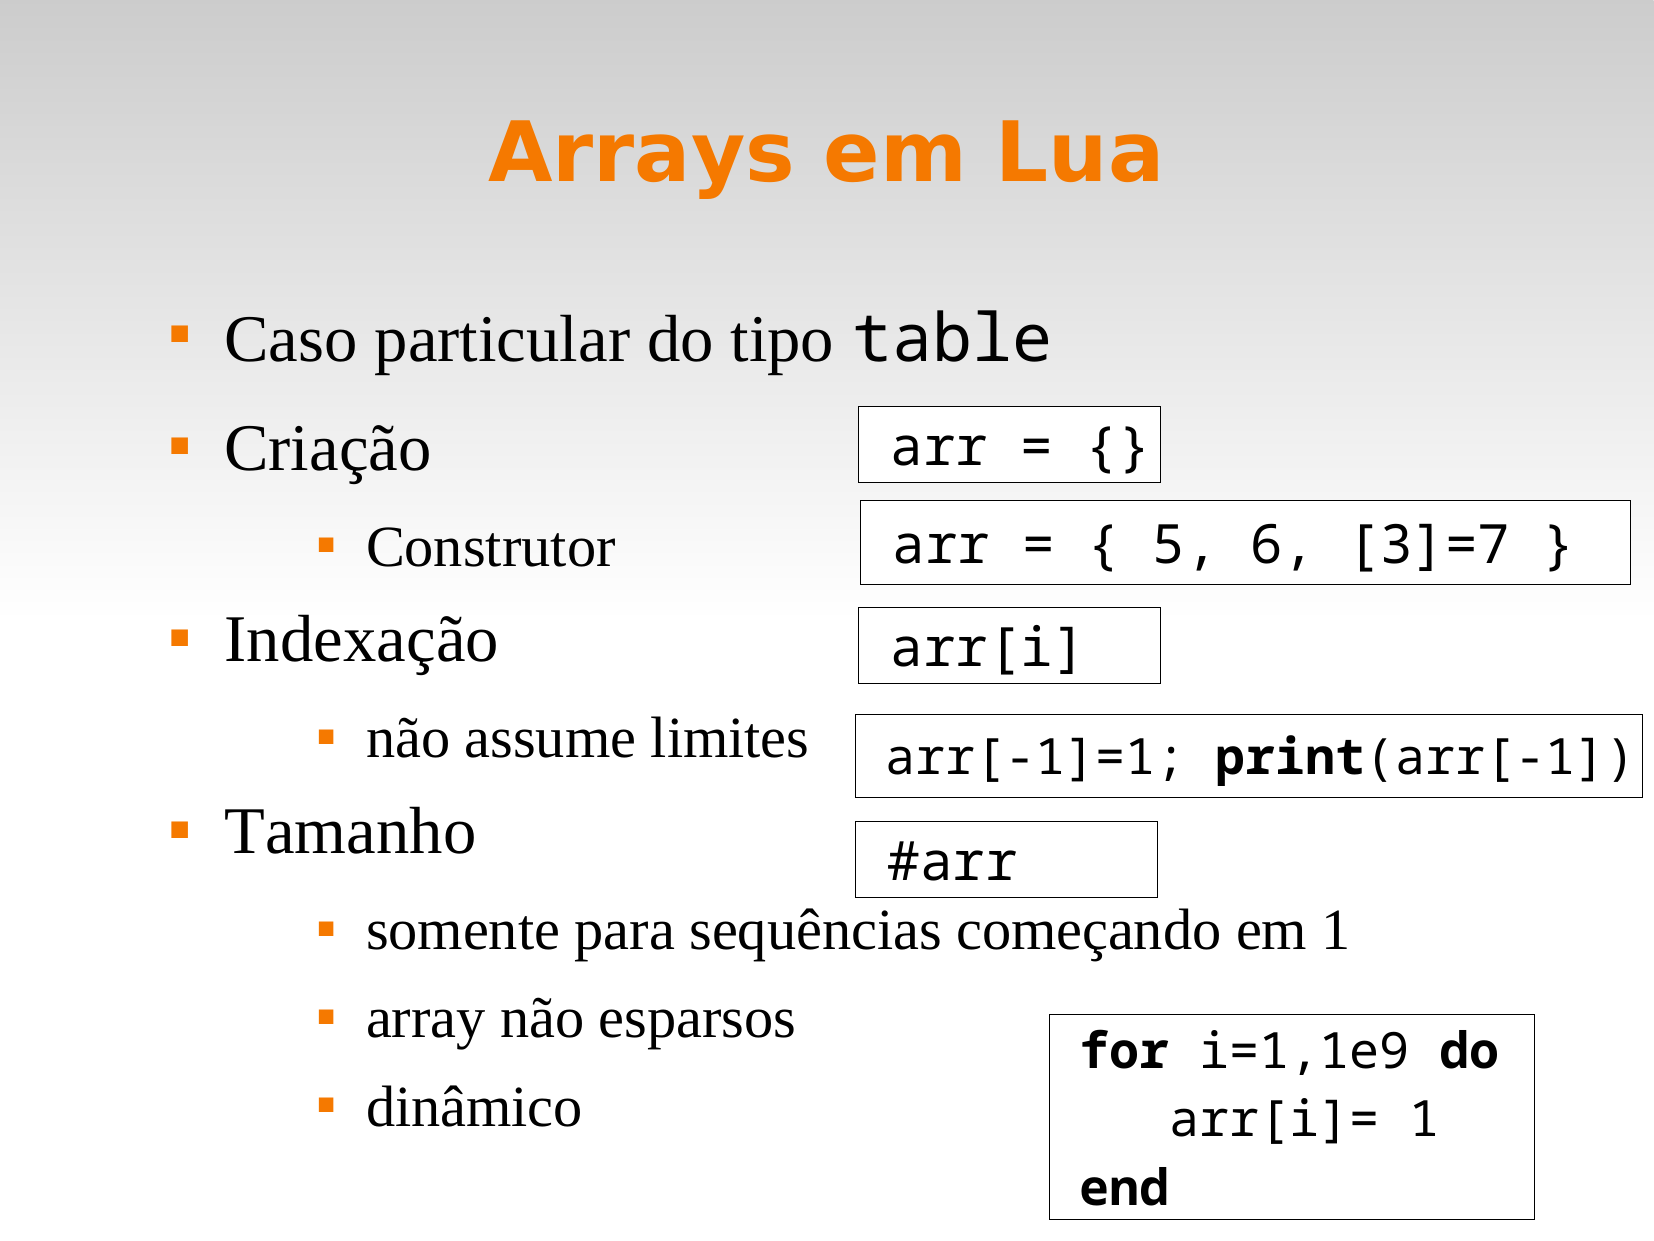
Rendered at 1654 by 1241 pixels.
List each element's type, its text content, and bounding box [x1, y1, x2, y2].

text_box arr[i] [858, 607, 1161, 684]
text_box arr = { 5, 6, [3]=7 } [860, 500, 1631, 585]
text_box arr[-1]=1; print(arr[-1]) [855, 714, 1643, 798]
list Caso particular do tipo table Criação Construtor Indexação não assume limites Tamanho somente para sequências começando em 1 array não esparsos dinâmico [82, 290, 1571, 1190]
text_box arr = {} [858, 406, 1161, 483]
text_box #arr [855, 821, 1158, 898]
title Arrays em Lua [82, 49, 1571, 257]
text_box for i=1,1e9 do arr[i]= 1 end [1049, 1023, 1535, 1212]
